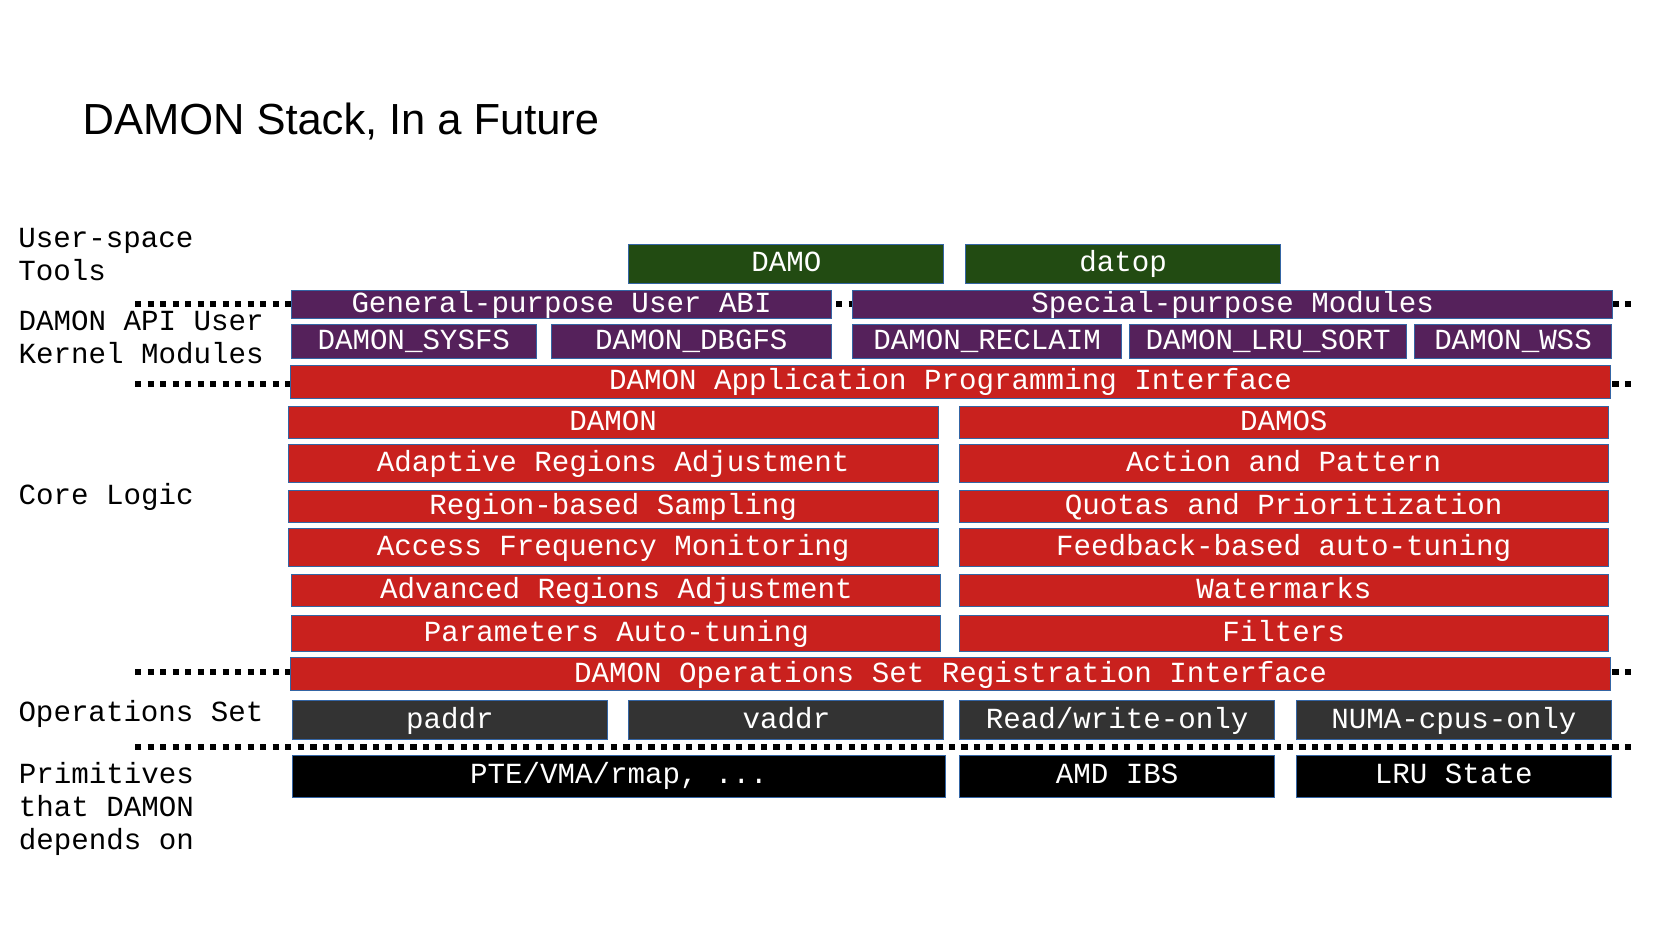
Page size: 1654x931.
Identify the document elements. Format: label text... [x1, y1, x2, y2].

title DAMON Stack, In a Future [82, 81, 1571, 157]
text_box Primitives that DAMON depends on [3, 751, 259, 920]
text_box Feedback-based auto-tuning [959, 528, 1609, 567]
text_box PTE/VMA/rmap, ... [292, 755, 946, 798]
text_box Advanced Regions Adjustment [291, 574, 941, 607]
text_box User-space Tools [3, 215, 259, 298]
text_box Core Logic [3, 472, 259, 539]
text_box DAMON Application Programming Interface [349, 365, 1611, 399]
text_box Region-based Sampling [288, 490, 939, 523]
text_box LRU State [1296, 755, 1612, 798]
text_box vaddr [628, 700, 944, 740]
text_box Special-purpose Modules [852, 290, 1613, 319]
text_box Watermarks [959, 574, 1609, 607]
text_box Operations Set [3, 689, 349, 756]
text_box DAMO [628, 244, 944, 284]
text_box DAMON_RECLAIM [852, 324, 1122, 359]
text_box General-purpose User ABI [291, 290, 832, 319]
text_box AMD IBS [959, 755, 1275, 798]
text_box Access Frequency Monitoring [288, 528, 939, 567]
text_box Read/write-only [959, 700, 1275, 740]
text_box paddr [349, 700, 608, 740]
text_box DAMON [288, 406, 939, 439]
text_box DAMON_DBGFS [551, 324, 832, 359]
text_box DAMON_LRU_SORT [1129, 324, 1407, 359]
text_box DAMOS [959, 406, 1609, 439]
text_box DAMON_SYSFS [349, 324, 537, 359]
text_box DAMON API User Kernel Modules [3, 298, 349, 416]
text_box Quotas and Prioritization [959, 490, 1609, 523]
text_box DAMON_WSS [1414, 324, 1612, 359]
text_box Parameters Auto-tuning [291, 615, 941, 652]
text_box DAMON Operations Set Registration Interface [290, 657, 1611, 691]
text_box Adaptive Regions Adjustment [288, 444, 939, 483]
text_box Filters [959, 615, 1609, 652]
text_box Action and Pattern [959, 444, 1609, 483]
text_box NUMA-cpus-only [1296, 700, 1612, 740]
text_box datop [965, 244, 1281, 284]
